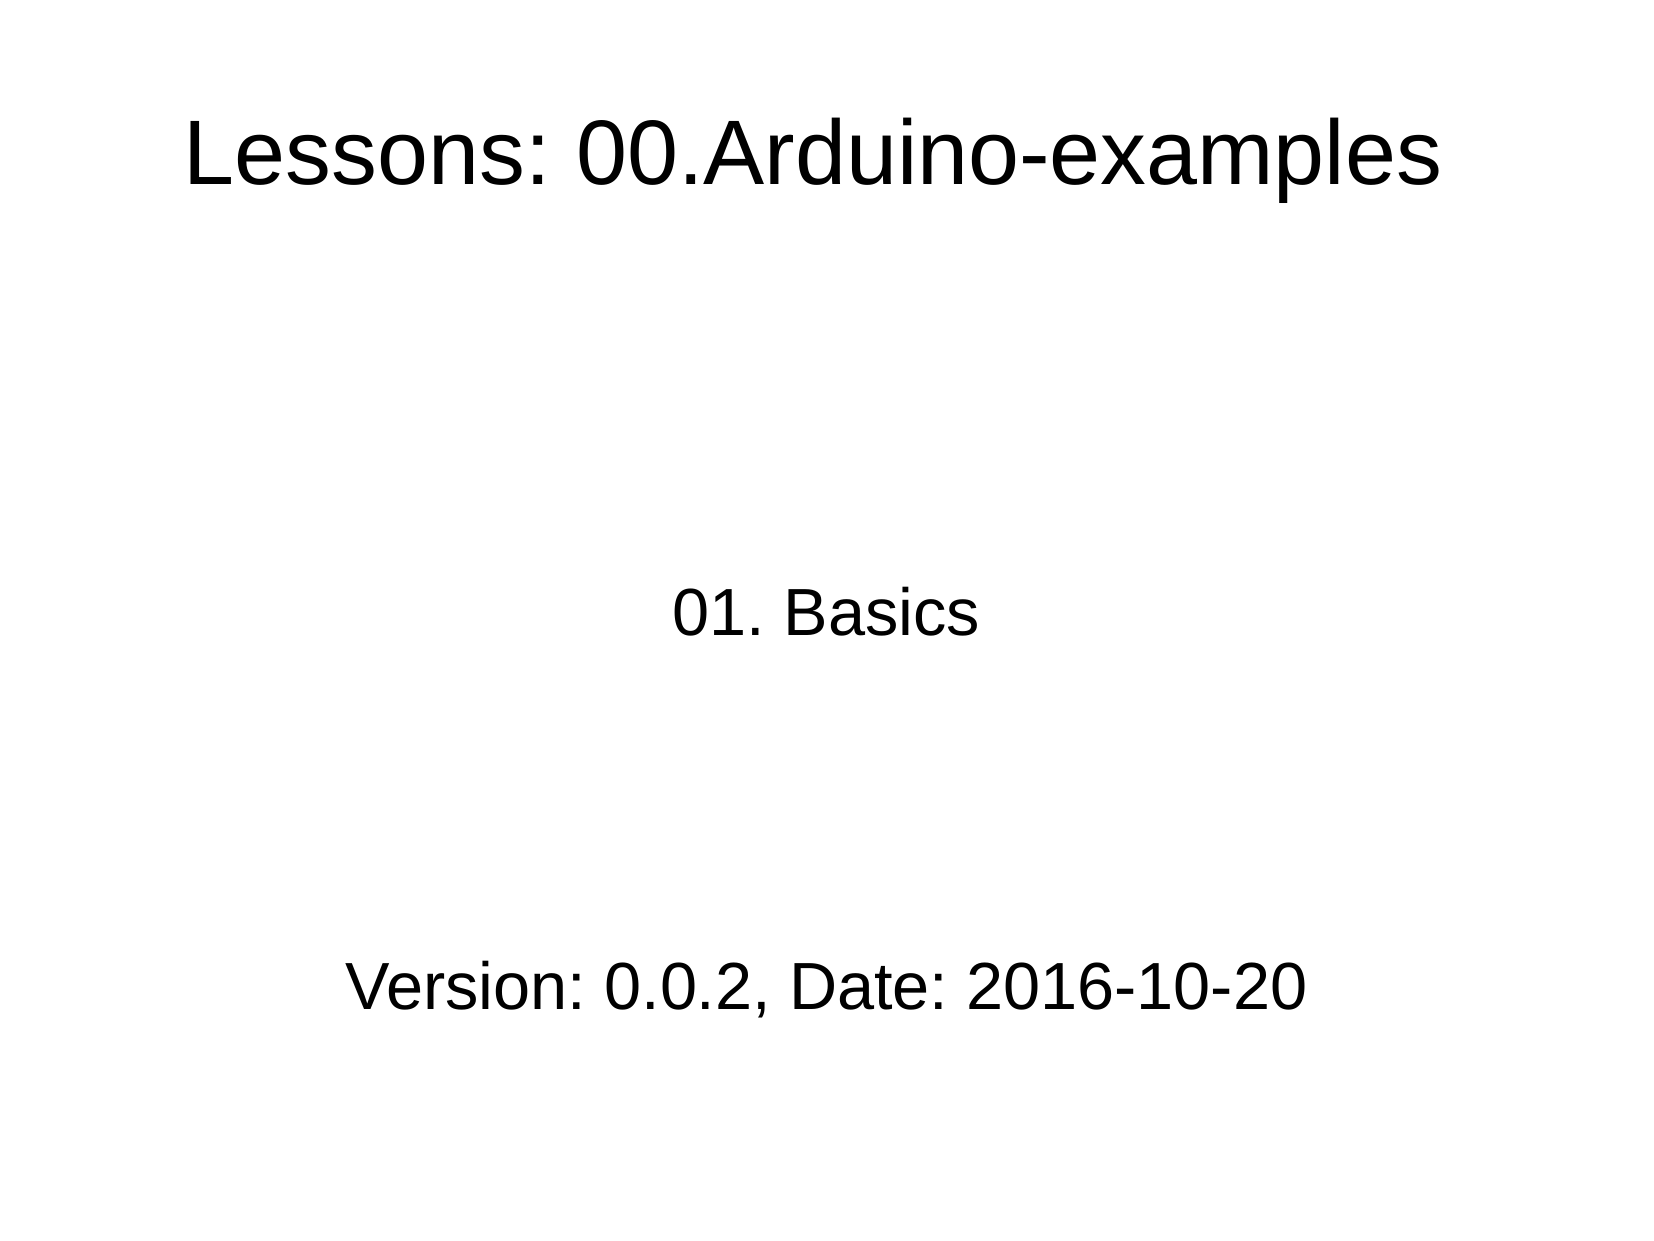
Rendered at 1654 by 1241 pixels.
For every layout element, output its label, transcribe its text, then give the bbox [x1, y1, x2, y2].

subtitle 01. Basics Version: 0.0.2, Date: 2016-10-20 [82, 275, 1571, 1024]
title Lessons: 00.Arduino-examples [82, 49, 1571, 257]
